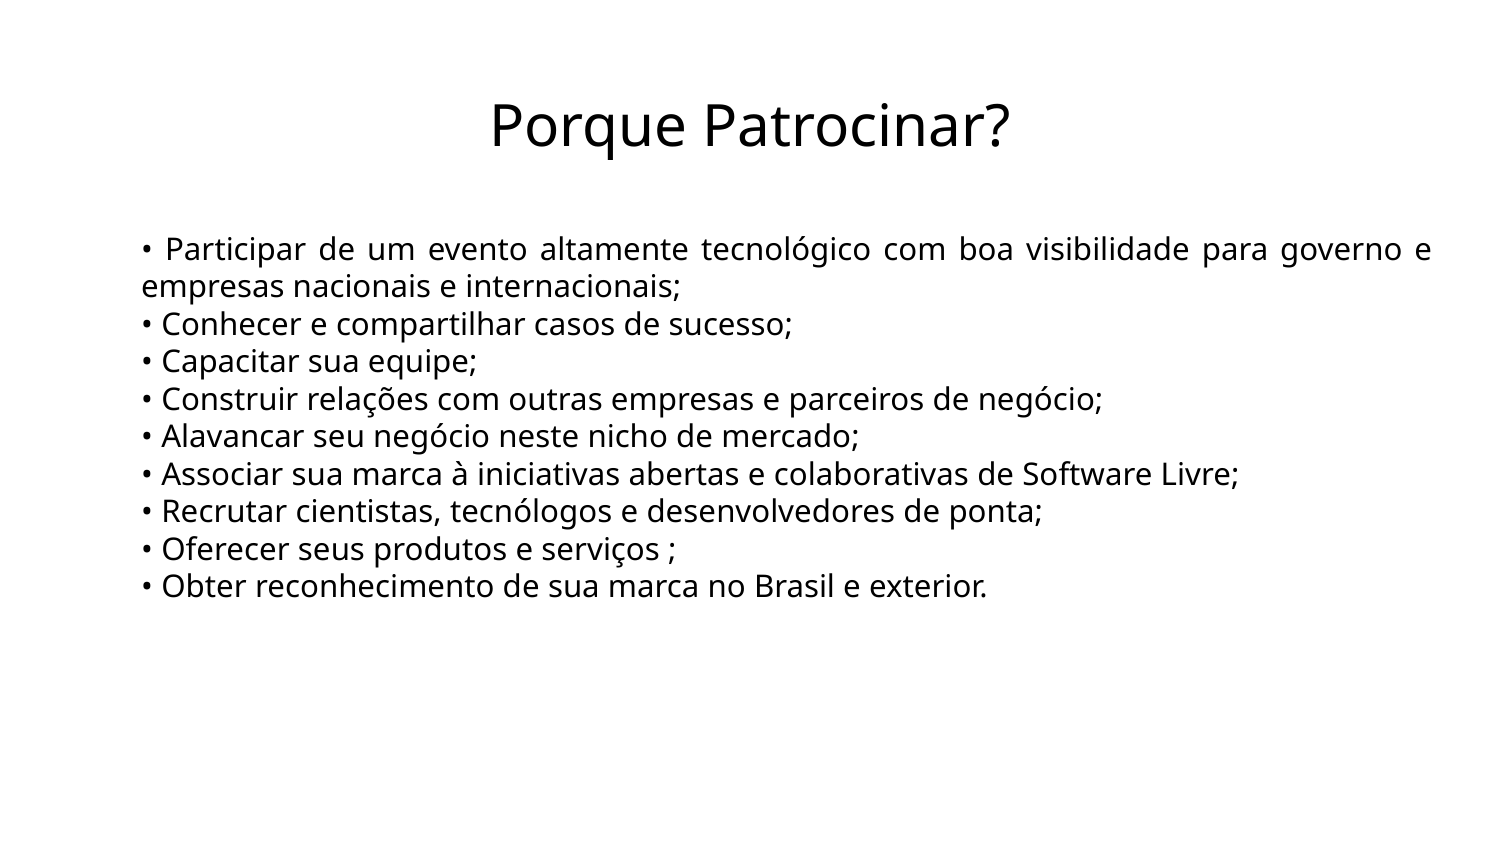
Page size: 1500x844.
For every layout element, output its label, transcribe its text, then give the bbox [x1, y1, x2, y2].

title Porque Patrocinar? [51, 72, 1449, 167]
list • Participar de um evento altamente tecnológico com boa visibilidade para governo e empresas nacionais e internacionais; • Conhecer e compartilhar casos de sucesso; • Capacitar sua equipe; • Construir relações com outras empresas e parceiros de negócio; • Alavancar seu negócio neste nicho de mercado; • Associar sua marca à iniciativas abertas e colaborativas de Software Livre; • Recrutar cientistas, tecnólogos e desenvolvedores de ponta; • Oferecer seus produtos e serviços ; • Obter reconhecimento de sua marca no Brasil e exterior. [51, 214, 1449, 750]
